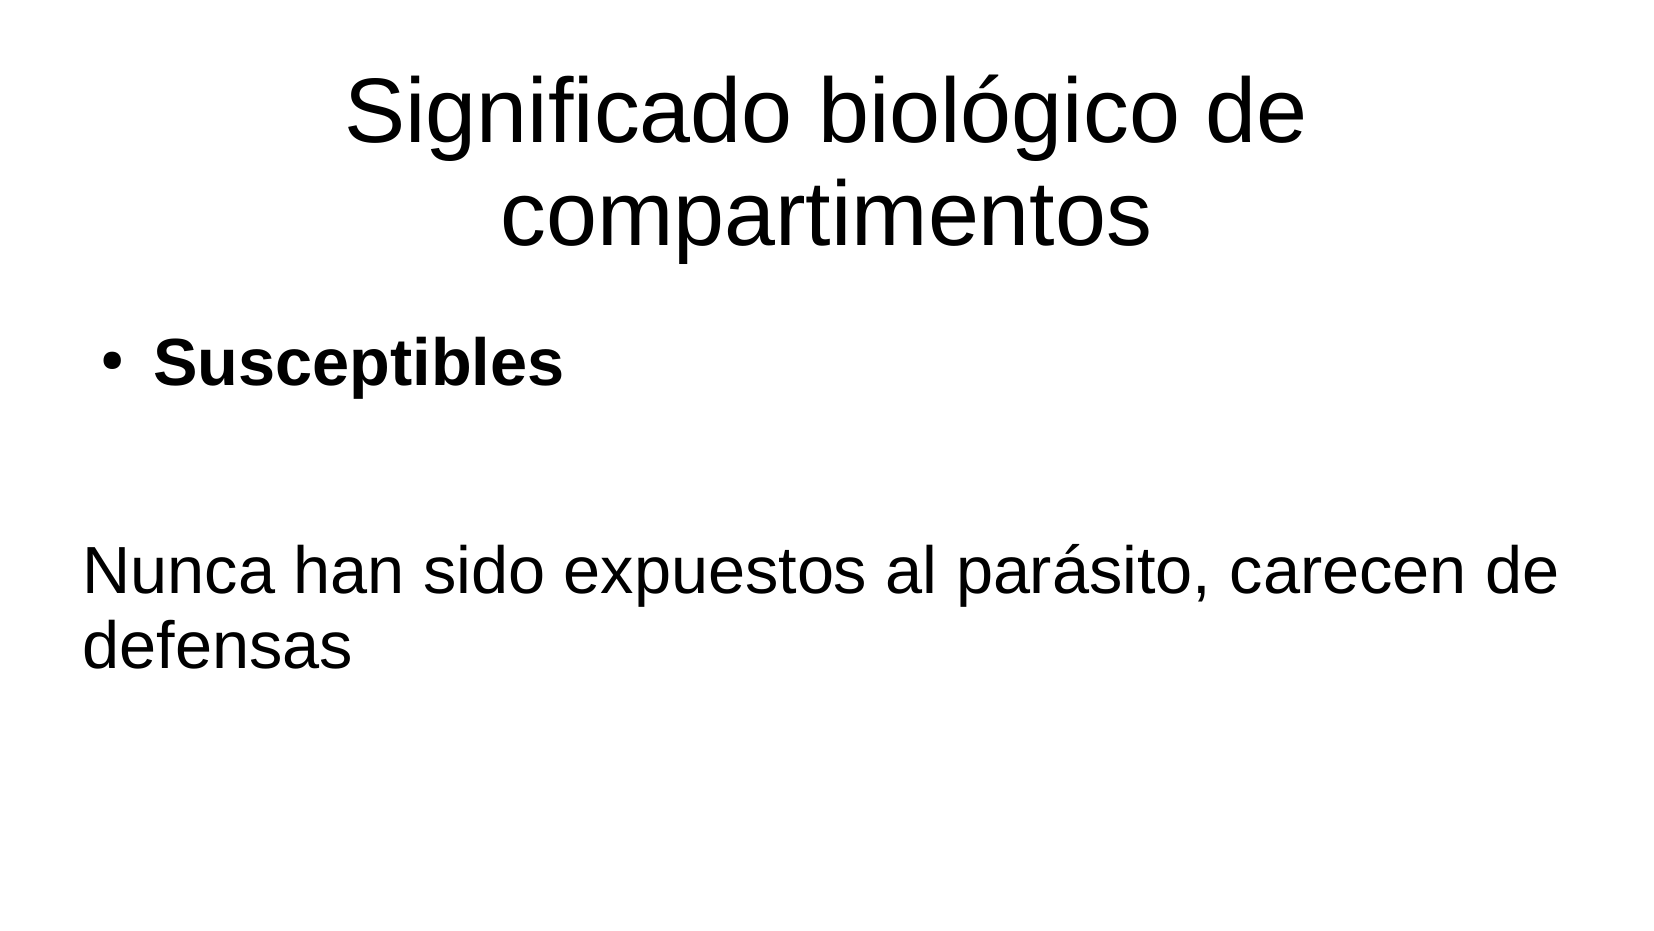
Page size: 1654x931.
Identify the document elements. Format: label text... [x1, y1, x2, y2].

list Susceptibles Nunca han sido expuestos al parásito, carecen de defensas [82, 324, 1571, 899]
title Significado biológico de compartimentos [82, 59, 1571, 265]
